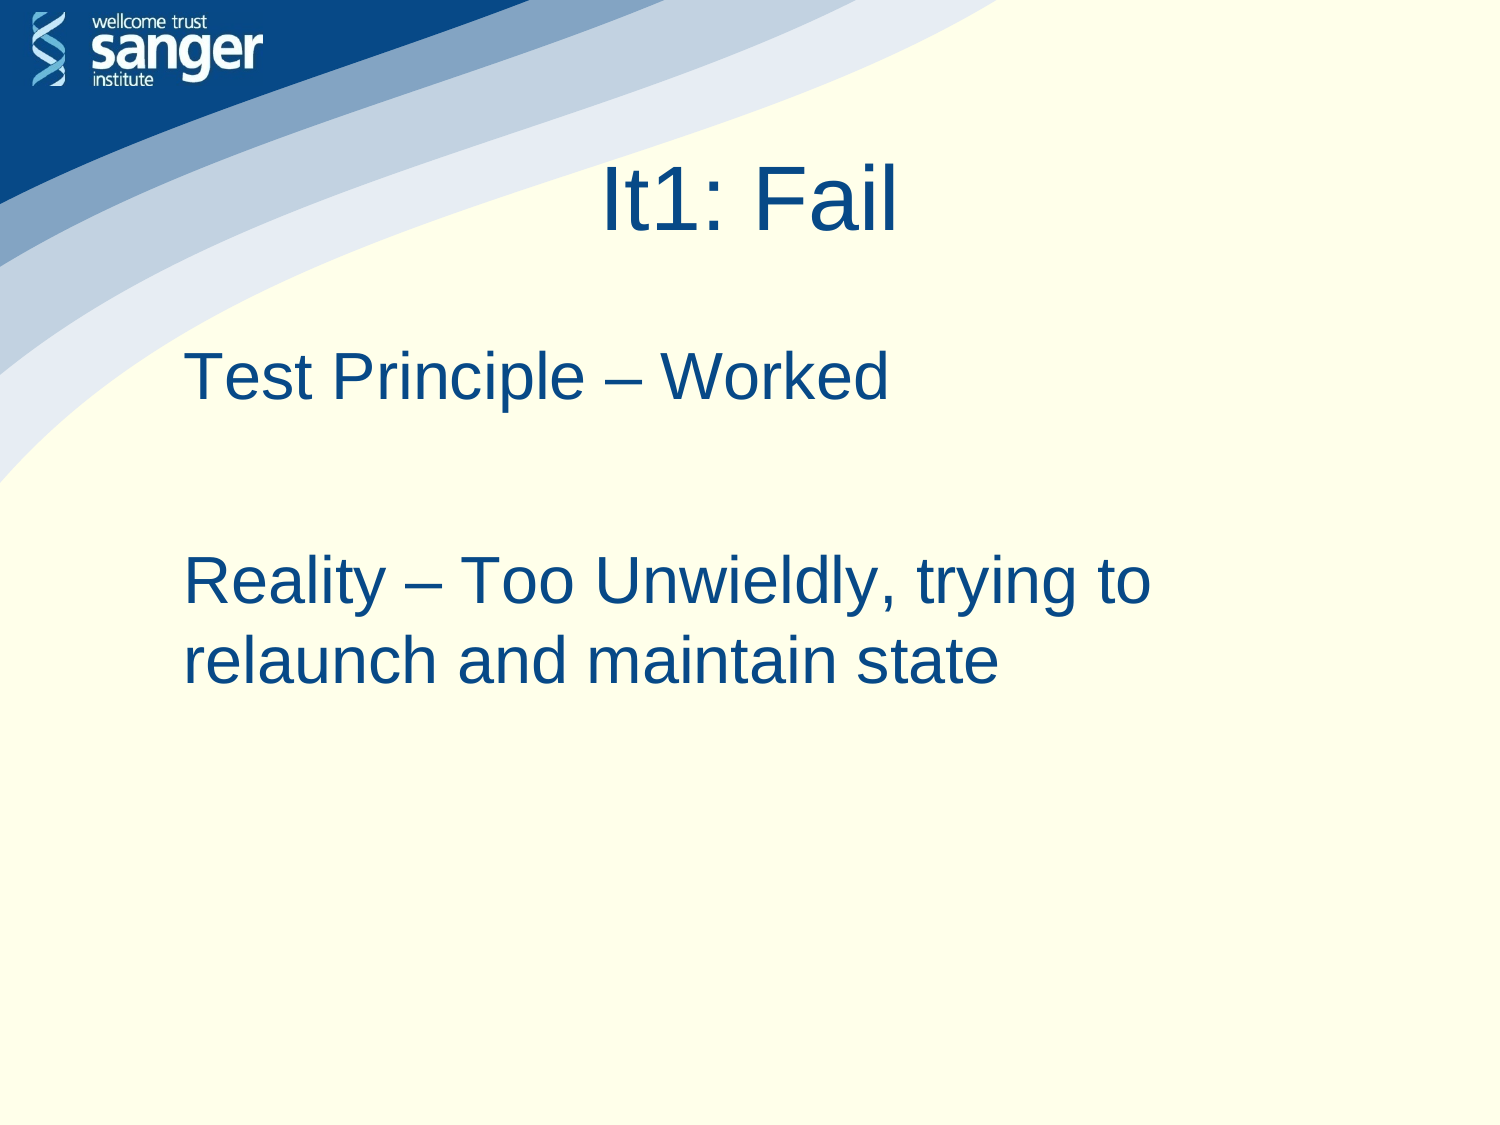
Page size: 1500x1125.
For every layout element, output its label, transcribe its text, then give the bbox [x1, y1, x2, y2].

title It1: Fail [112, 68, 1388, 320]
picture [12, 12, 263, 86]
list Test Principle – Worked Reality – Too Unwieldly, trying to relaunch and maintain state [112, 324, 1388, 1001]
